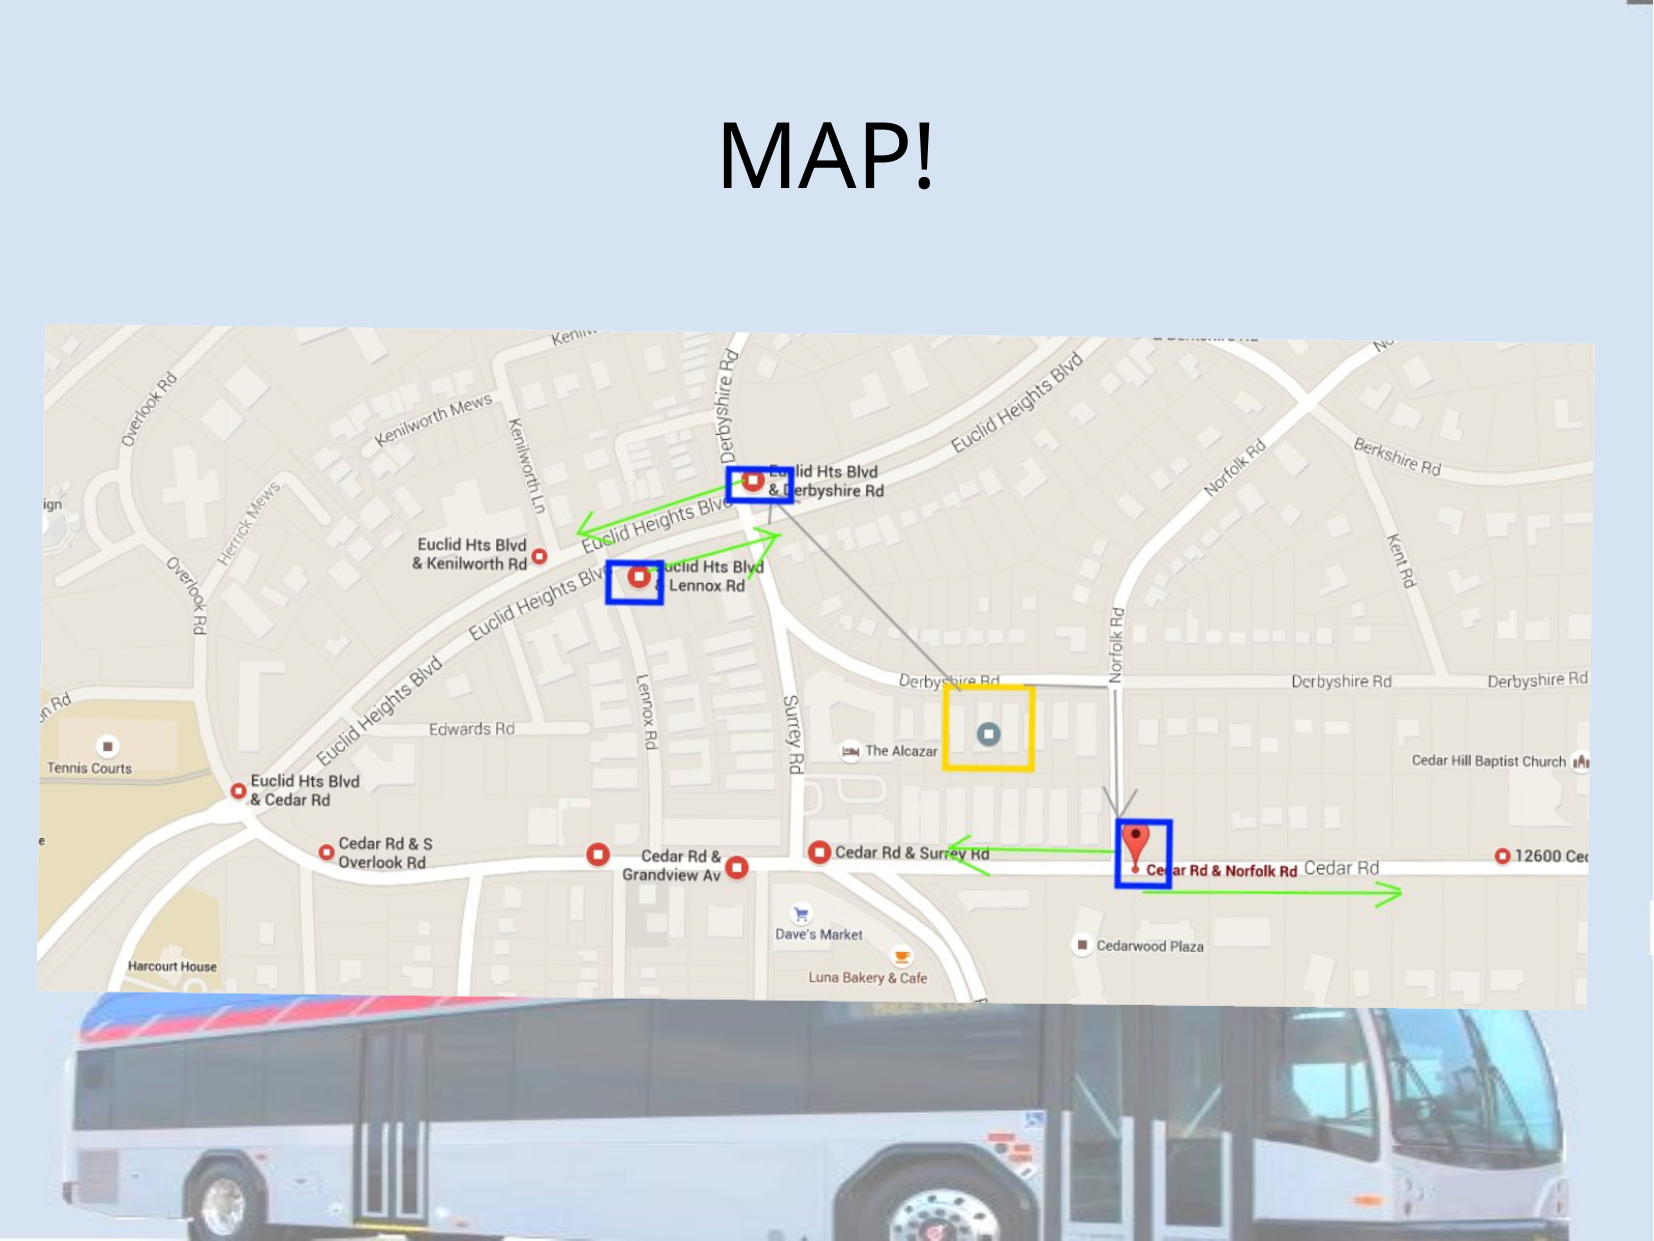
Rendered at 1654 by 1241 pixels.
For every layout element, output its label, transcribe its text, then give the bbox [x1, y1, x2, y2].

picture [0, 0, 1654, 1241]
title MAP! [82, 49, 1571, 257]
